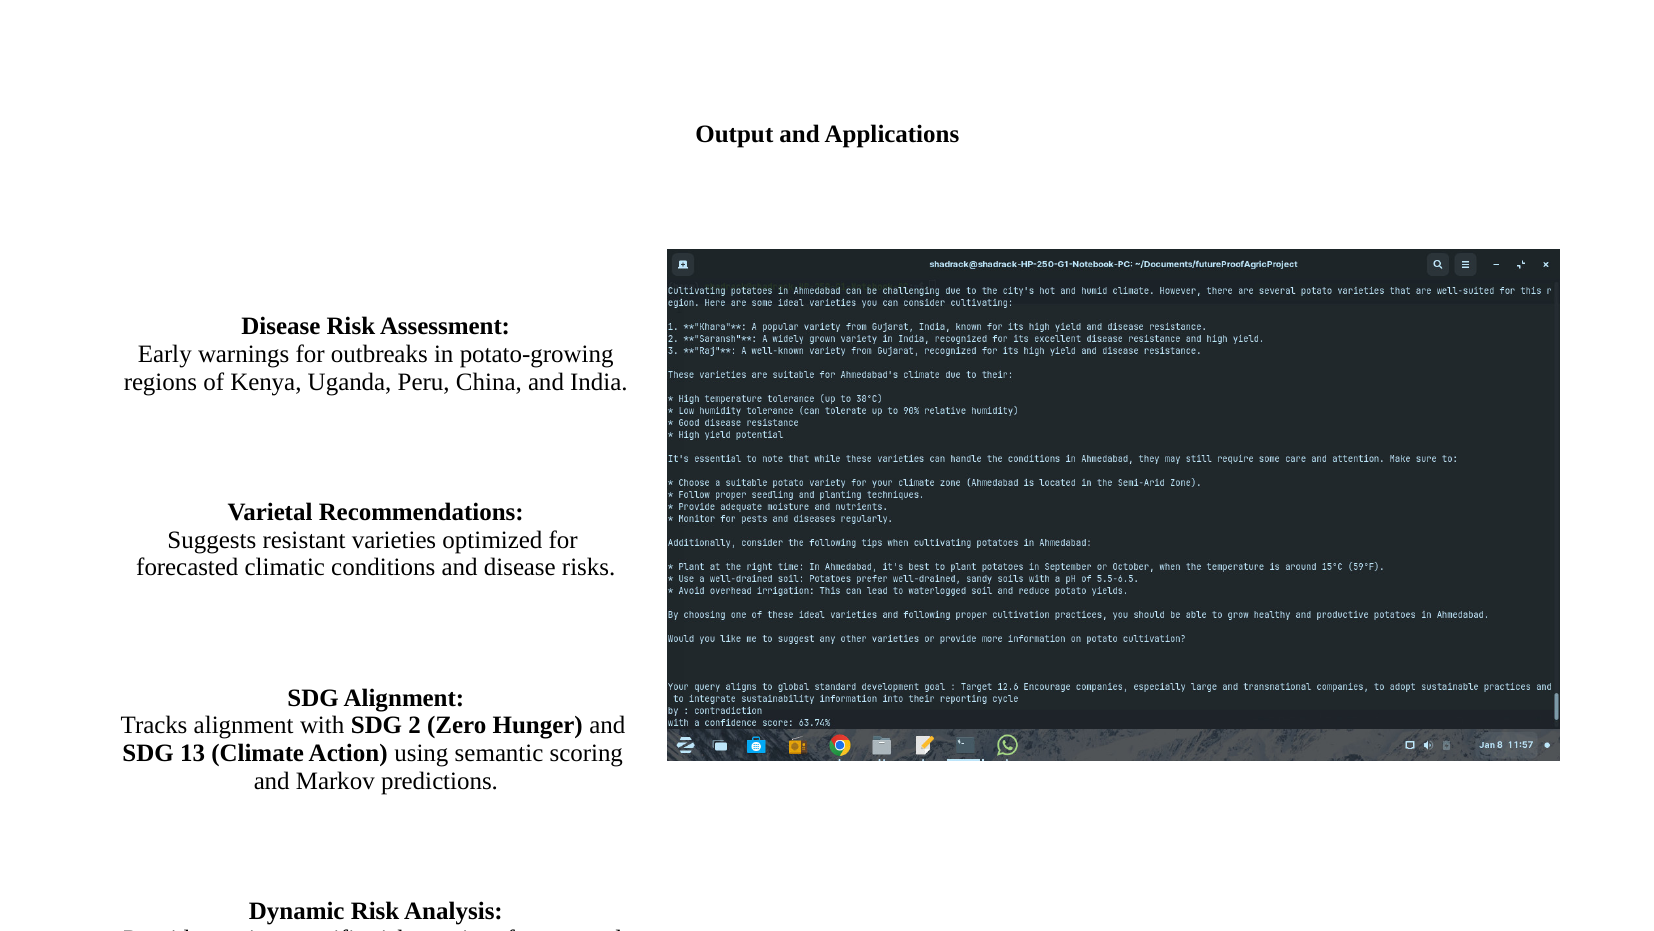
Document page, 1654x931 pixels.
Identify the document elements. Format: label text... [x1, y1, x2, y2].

title Output and Applications [121, 102, 1534, 165]
text_box Disease Risk Assessment: Early warnings for outbreaks in potato-growing regions of Kenya, Uganda, Peru, China, and India. Varietal Recommendations: Suggests resistant varieties optimized for forecasted climatic conditions and disease risks. SDG Alignment: Tracks alignment with SDG 2 (Zero Hunger) and SDG 13 (Climate Action) using semantic scoring and Markov predictions. Dynamic Risk Analysis: Provides region-specific risk matrices for targeted interventions and policy planning. [120, 182, 1518, 860]
picture [667, 249, 1560, 761]
